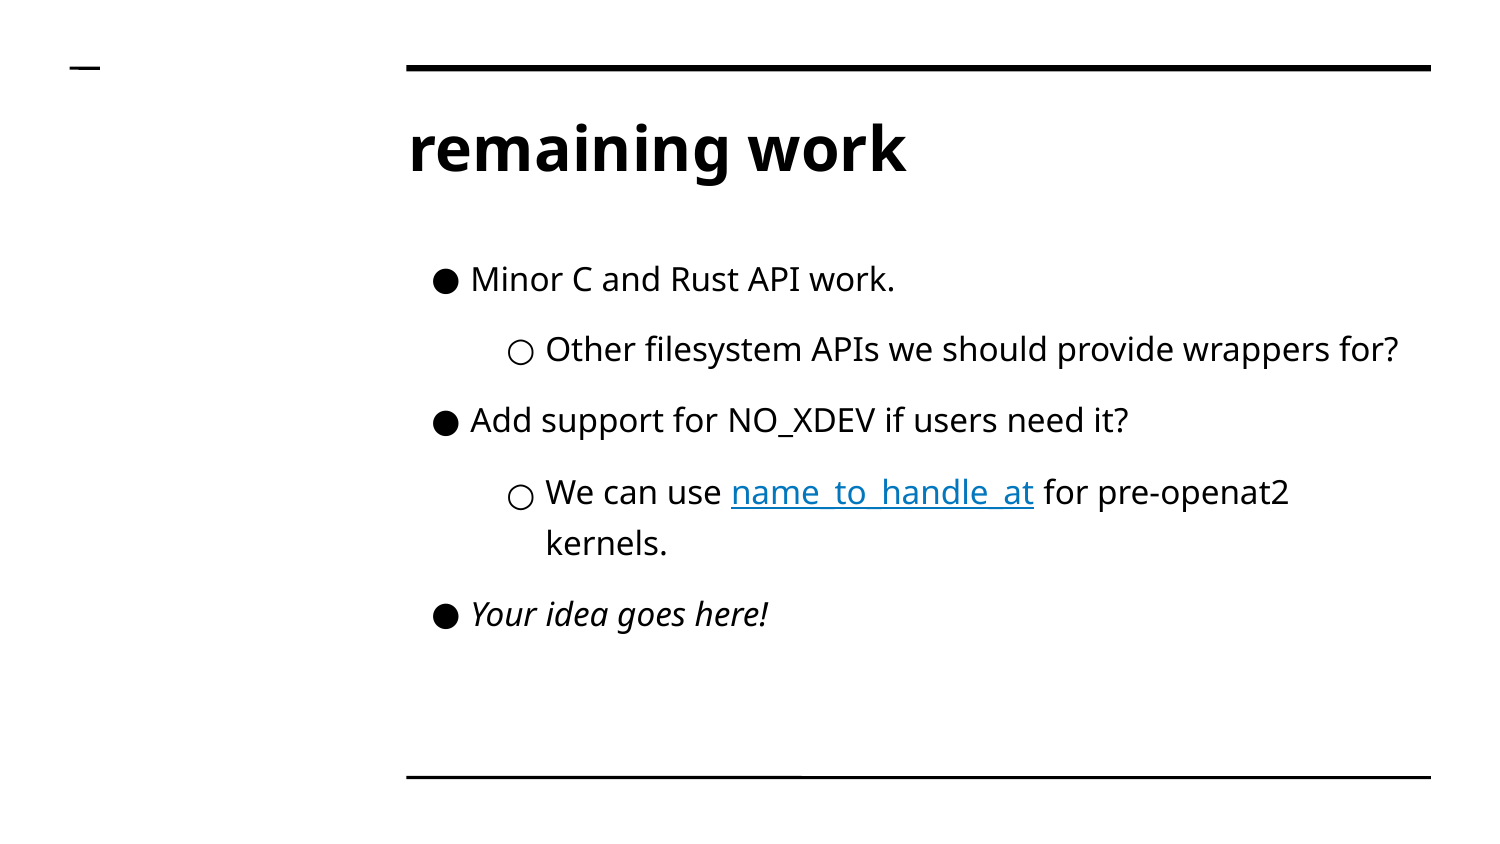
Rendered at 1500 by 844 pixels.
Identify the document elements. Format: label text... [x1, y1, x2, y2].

list Minor C and Rust API work. Other filesystem APIs we should provide wrappers for? Add support for NO_XDEV if users need it? We can use name_to_handle_at for pre-openat2 kernels. Your idea goes here! [395, 236, 1433, 730]
title remaining work [393, 94, 1431, 199]
